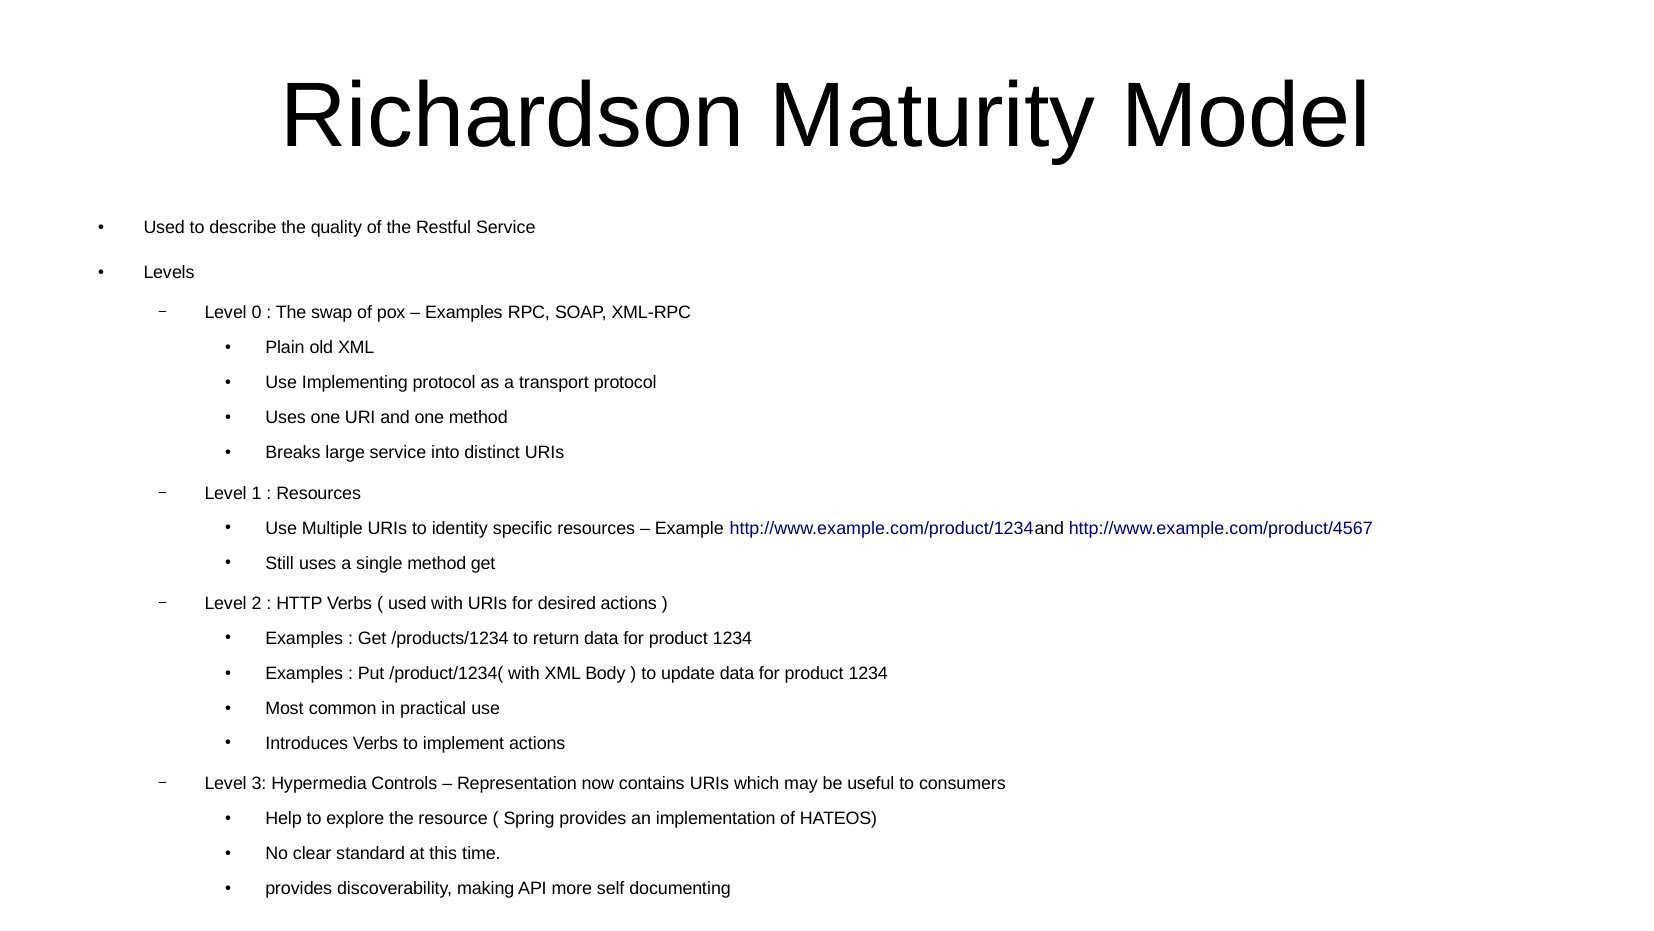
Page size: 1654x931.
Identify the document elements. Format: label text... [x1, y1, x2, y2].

list Used to describe the quality of the Restful Service Levels Level 0 : The swap of pox – Examples RPC, SOAP, XML-RPC Plain old XML Use Implementing protocol as a transport protocol Uses one URI and one method Breaks large service into distinct URIs Level 1 : Resources Use Multiple URIs to identity specific resources – Example http://www.example.com/product/1234 and http://www.example.com/product/4567 Still uses a single method get Level 2 : HTTP Verbs ( used with URIs for desired actions ) Examples : Get /products/1234 to return data for product 1234 Examples : Put /product/1234( with XML Body ) to update data for product 1234 Most common in practical use Introduces Verbs to implement actions Level 3: Hypermedia Controls – Representation now contains URIs which may be useful to consumers Help to explore the resource ( Spring provides an implementation of HATEOS) No clear standard at this time. provides discoverability, making API more self documenting [82, 217, 1613, 901]
title Richardson Maturity Model [82, 37, 1571, 193]
